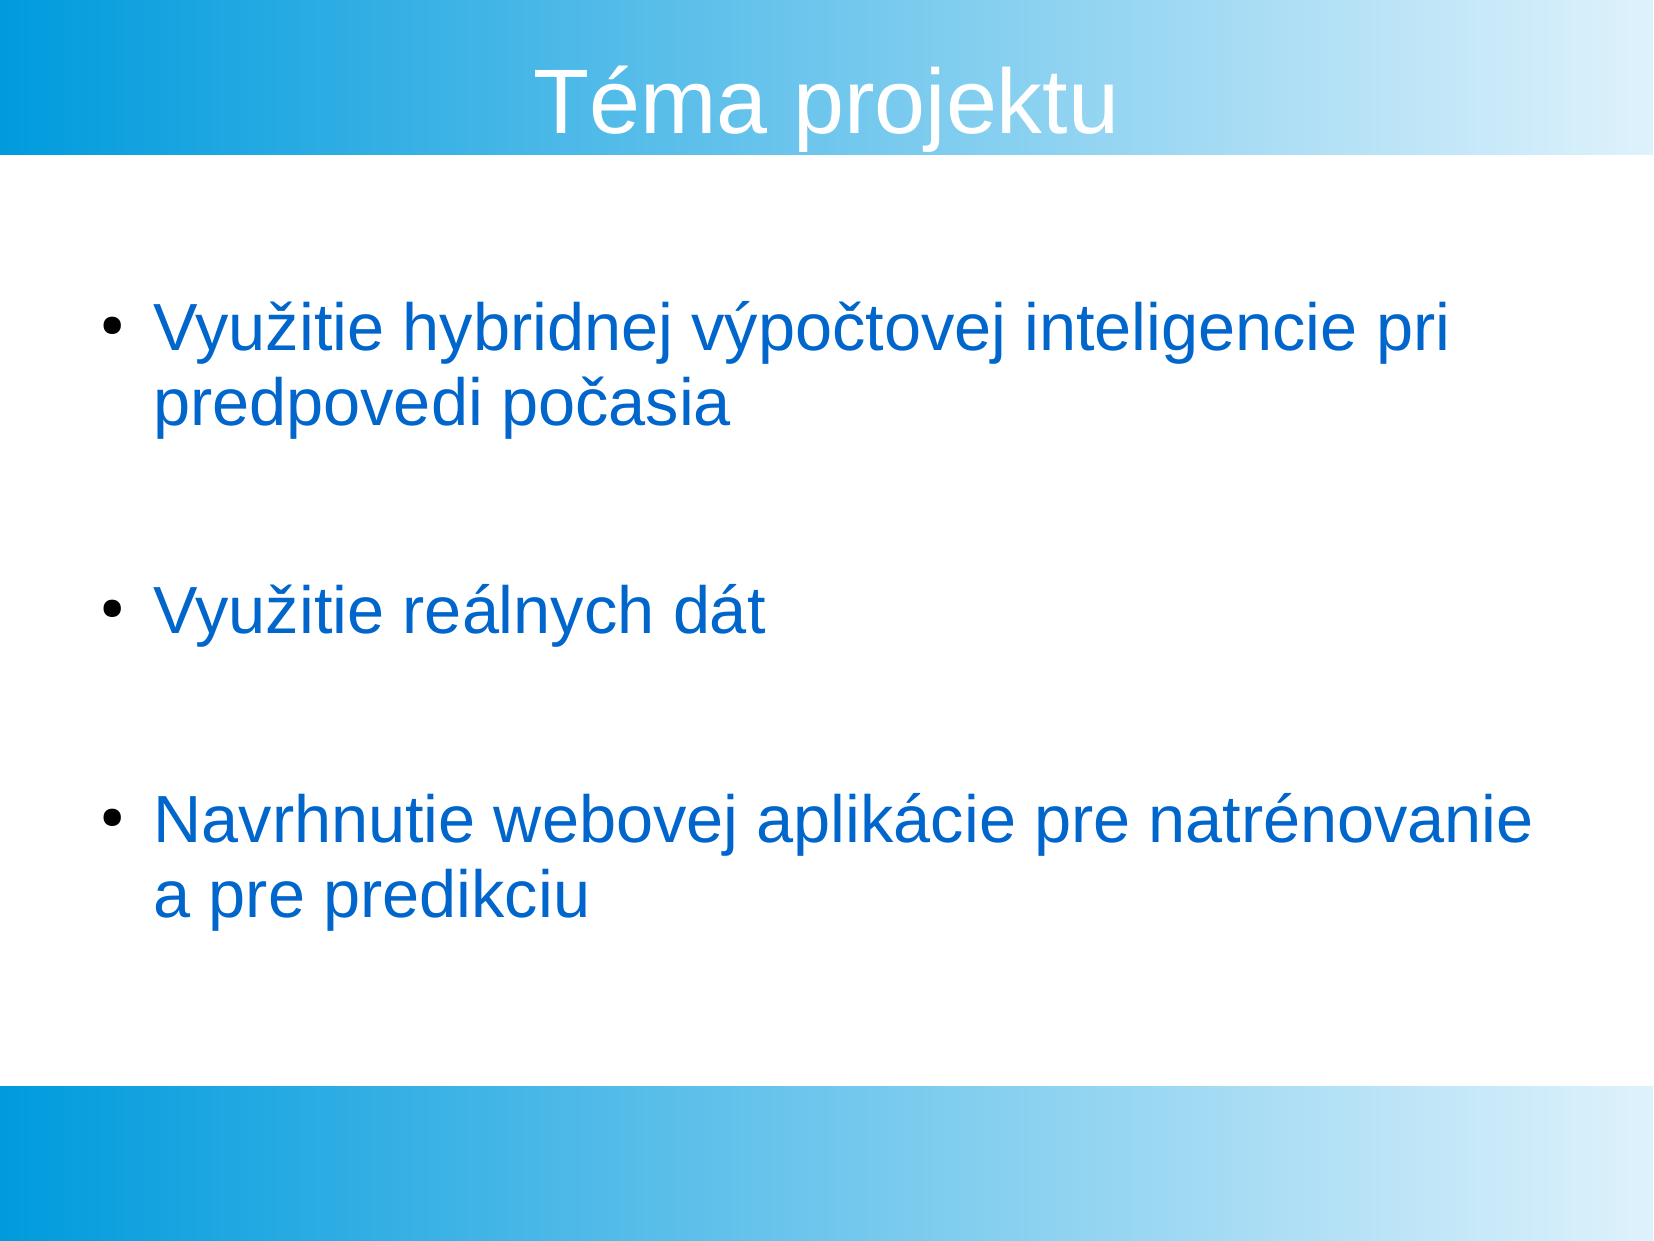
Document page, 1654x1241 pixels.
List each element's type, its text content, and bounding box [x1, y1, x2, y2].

list Využitie hybridnej výpočtovej inteligencie pri predpovedi počasia Využitie reálnych dát Navrhnutie webovej aplikácie pre natrénovanie a pre predikciu [82, 290, 1571, 1010]
title Téma projektu [82, 49, 1571, 155]
